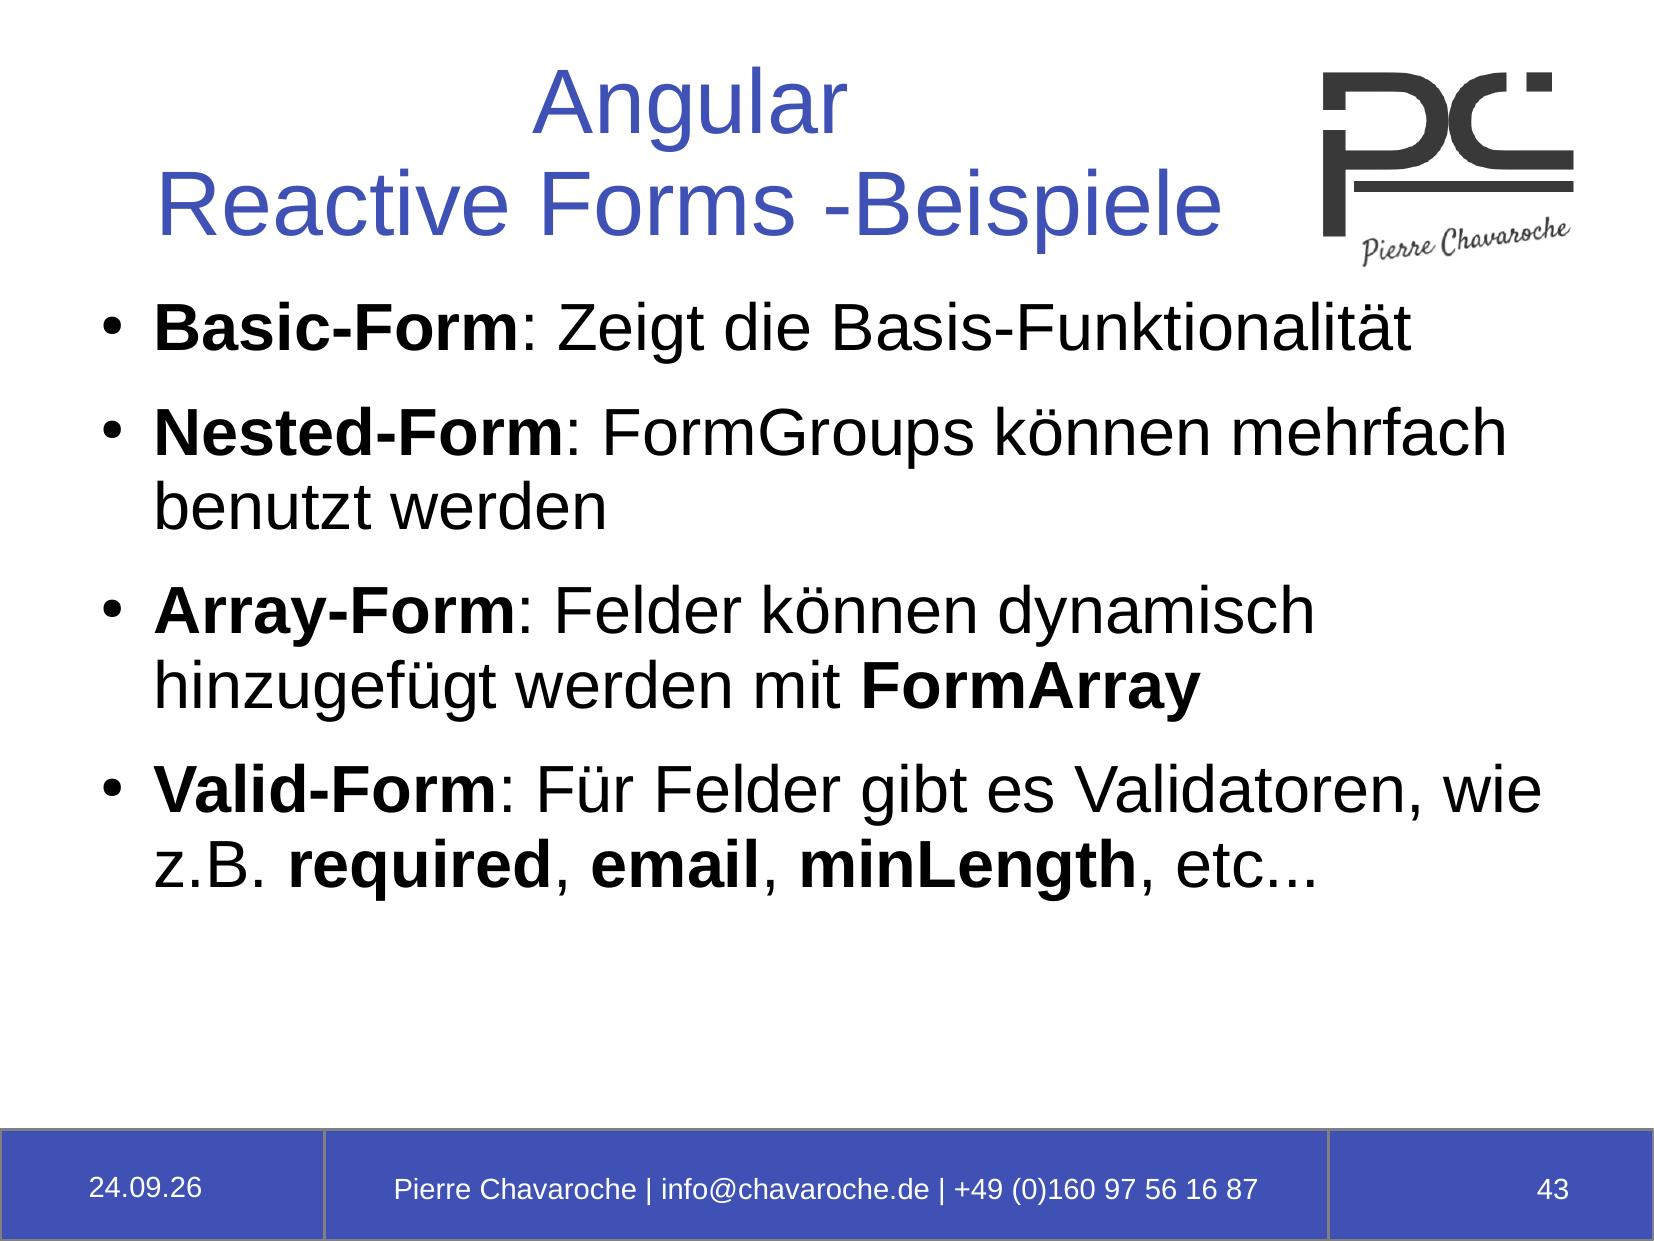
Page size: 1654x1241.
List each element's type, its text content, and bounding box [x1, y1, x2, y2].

list Basic-Form: Zeigt die Basis-Funktionalität Nested-Form: FormGroups können mehrfach benutzt werden Array-Form: Felder können dynamisch hinzugefügt werden mit FormArray Valid-Form: Für Felder gibt es Validatoren, wie z.B. required, email, minLength, etc... [82, 290, 1571, 1109]
picture [1307, 29, 1589, 311]
title Angular Reactive Forms -Beispiele [82, 49, 1300, 257]
